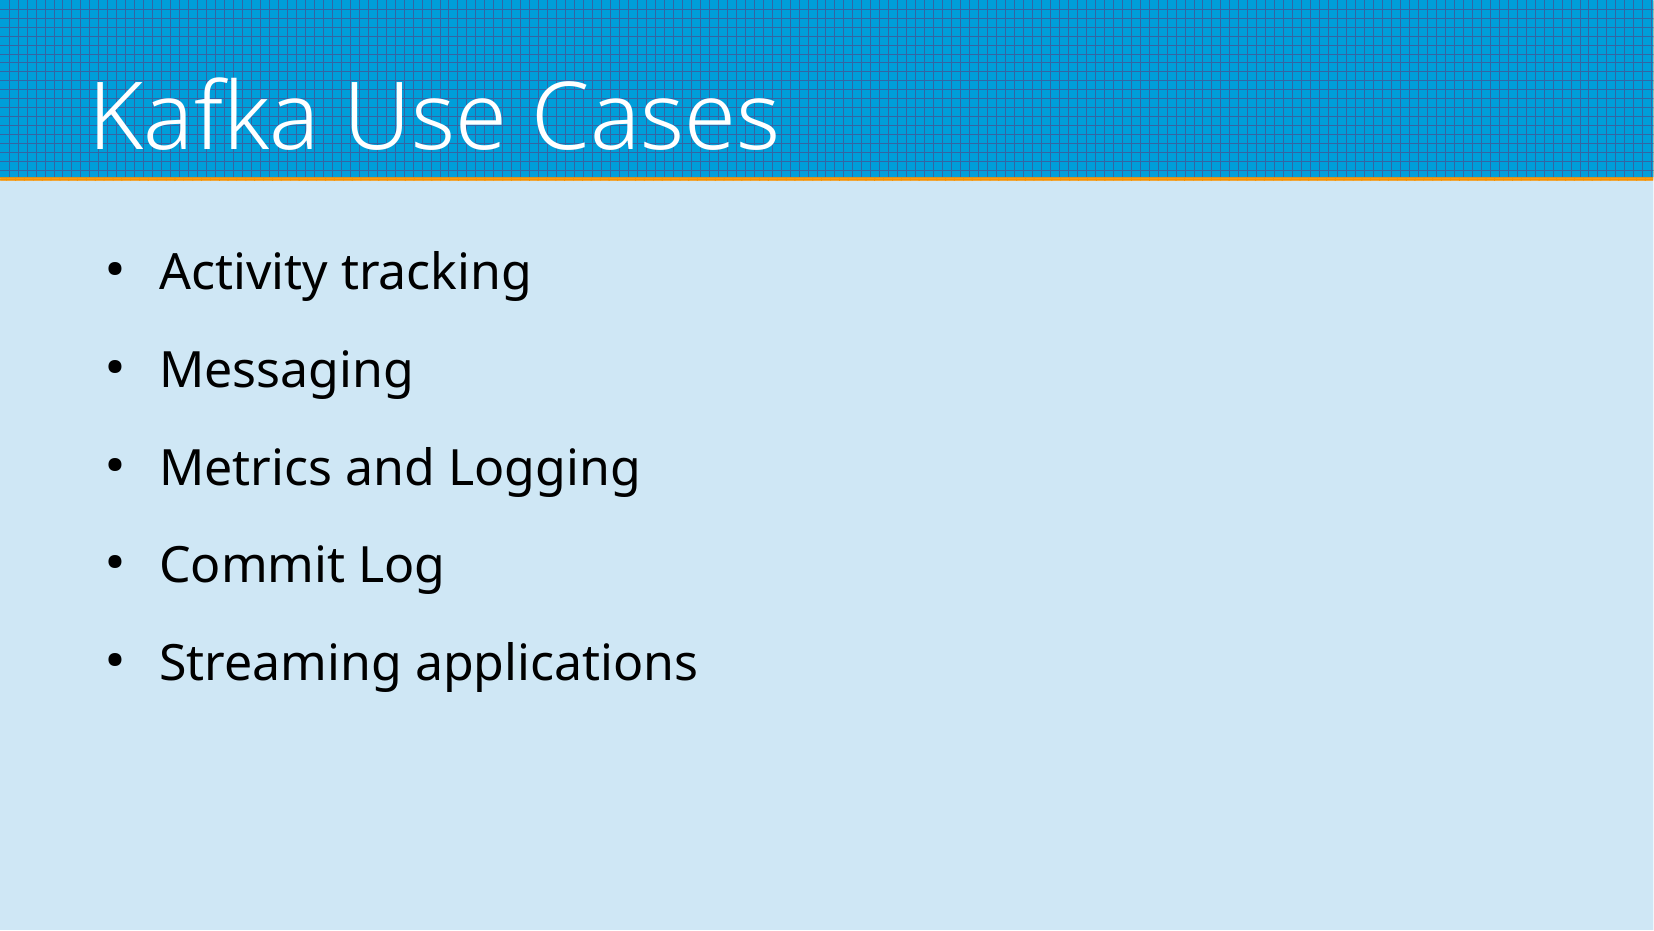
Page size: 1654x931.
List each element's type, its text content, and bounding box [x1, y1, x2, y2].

list Activity tracking Messaging Metrics and Logging Commit Log Streaming applications [88, 236, 1565, 813]
title Kafka Use Cases [88, 14, 1565, 178]
